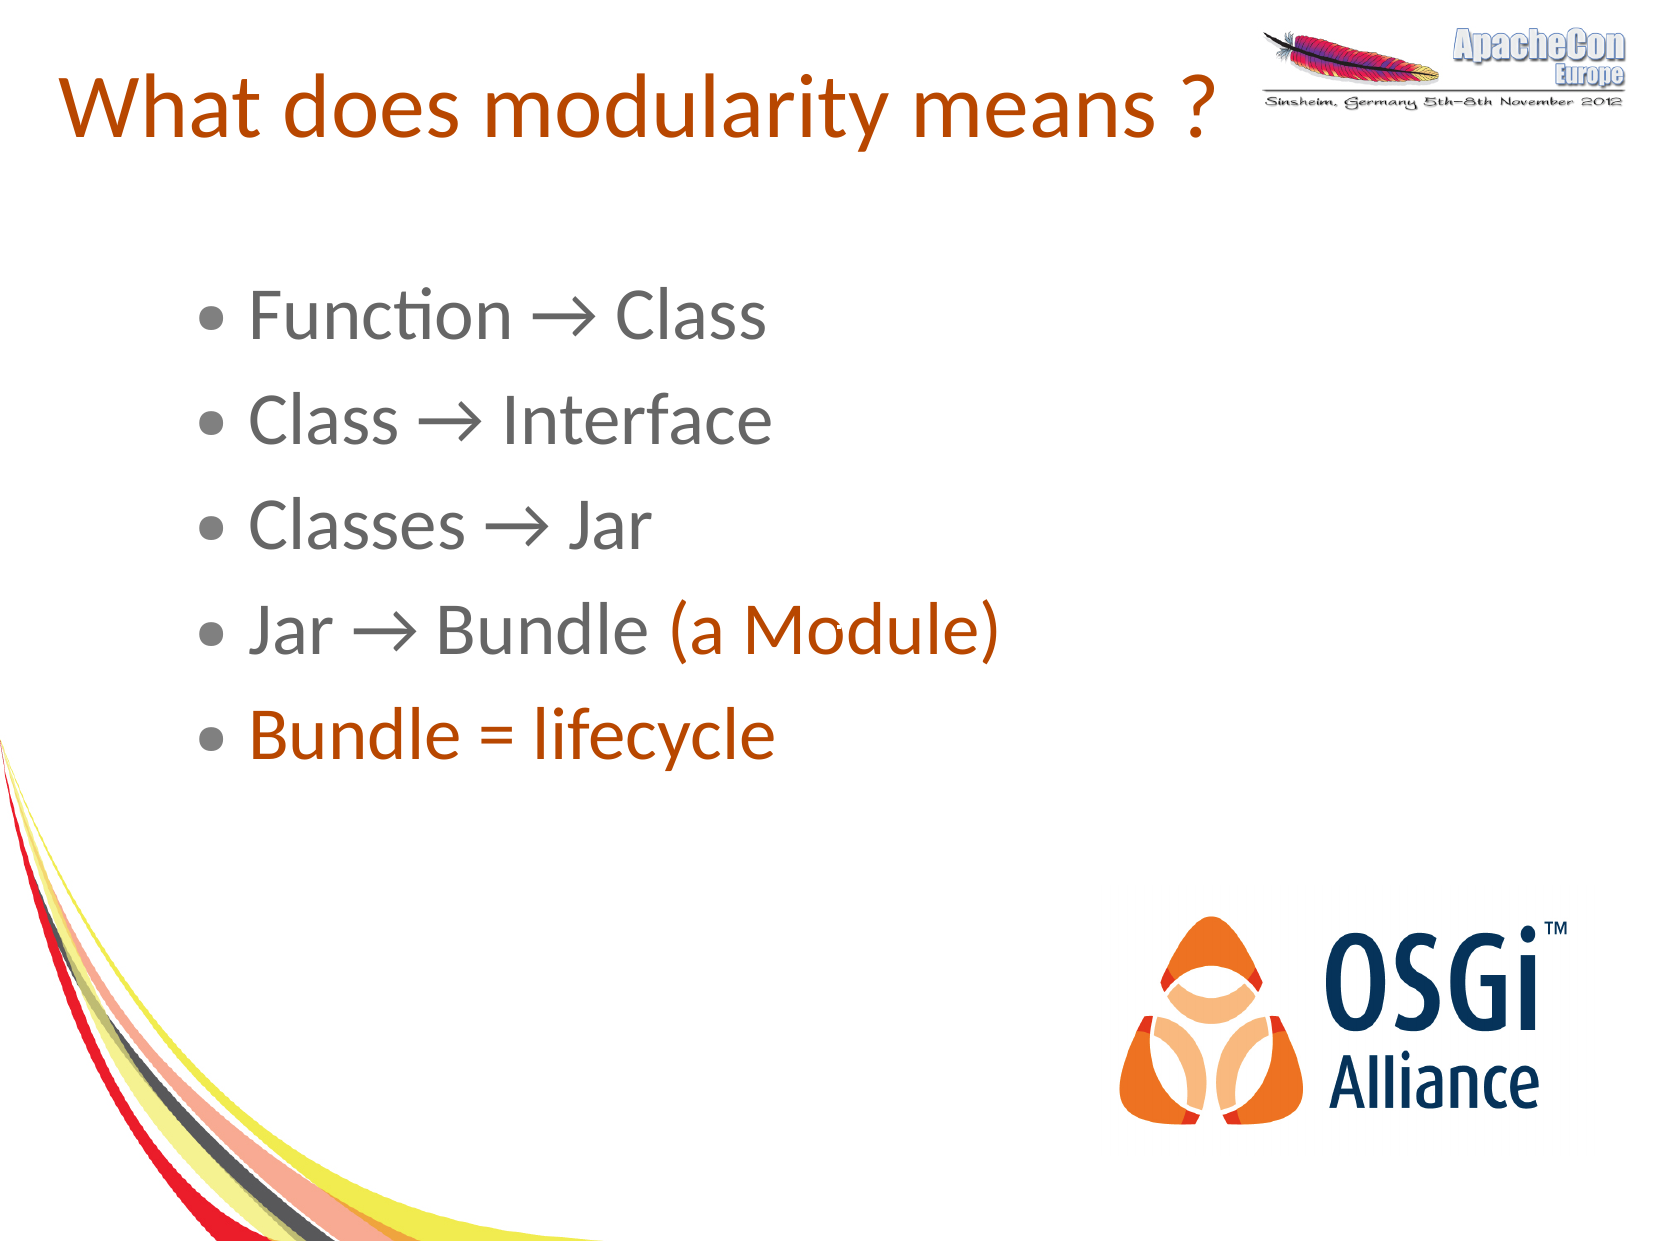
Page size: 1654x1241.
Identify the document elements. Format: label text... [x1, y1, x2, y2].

list Function → Class Class → Interface Classes → Jar Jar → Bundle (a Module) Bundle = lifecycle [177, 283, 1536, 990]
picture [0, 0, 1654, 1241]
title What does modularity means ? [59, 59, 1418, 171]
